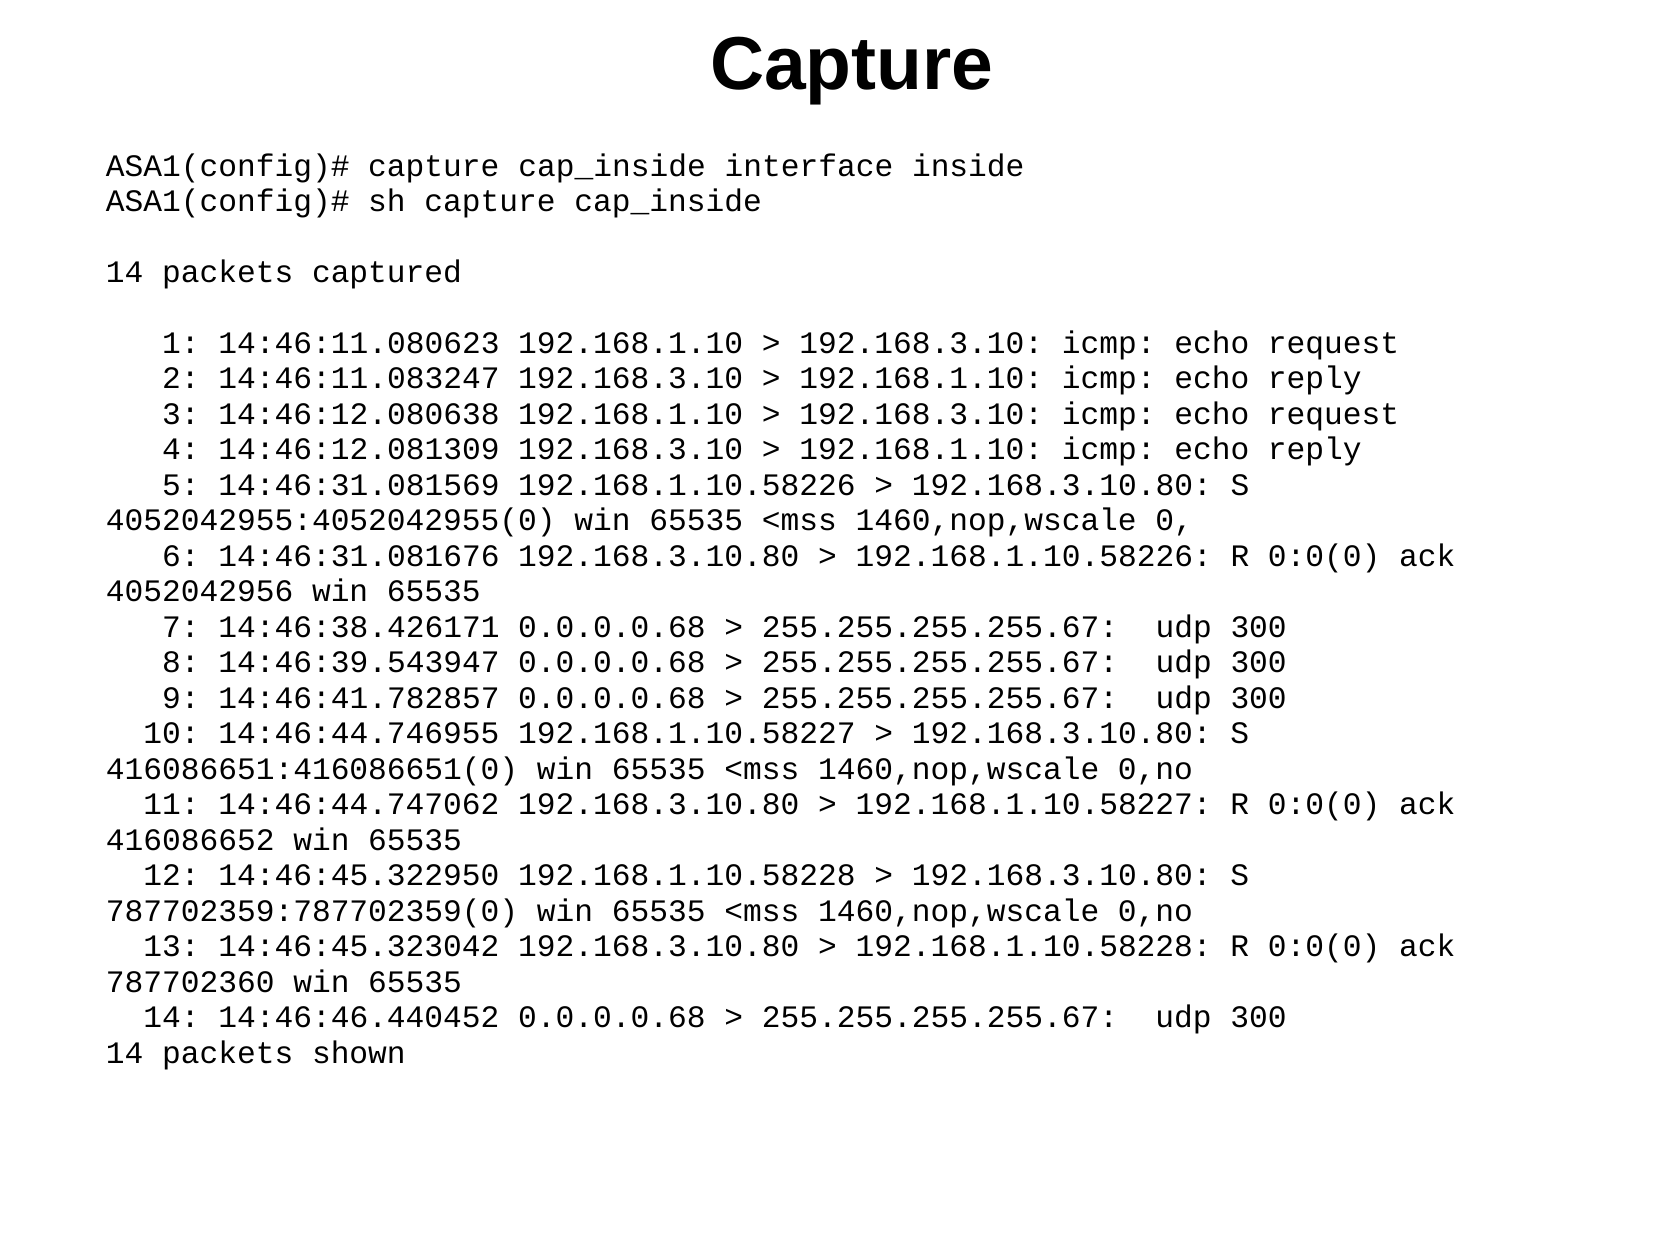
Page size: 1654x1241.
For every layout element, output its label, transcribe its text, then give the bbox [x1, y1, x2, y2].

list ASA1(config)# capture cap_inside interface inside ASA1(config)# sh capture cap_inside 14 packets captured 1: 14:46:11.080623 192.168.1.10 > 192.168.3.10: icmp: echo request 2: 14:46:11.083247 192.168.3.10 > 192.168.1.10: icmp: echo reply 3: 14:46:12.080638 192.168.1.10 > 192.168.3.10: icmp: echo request 4: 14:46:12.081309 192.168.3.10 > 192.168.1.10: icmp: echo reply 5: 14:46:31.081569 192.168.1.10.58226 > 192.168.3.10.80: S 4052042955:4052042955(0) win 65535 <mss 1460,nop,wscale 0, 6: 14:46:31.081676 192.168.3.10.80 > 192.168.1.10.58226: R 0:0(0) ack 4052042956 win 65535 7: 14:46:38.426171 0.0.0.0.68 > 255.255.255.255.67: udp 300 8: 14:46:39.543947 0.0.0.0.68 > 255.255.255.255.67: udp 300 9: 14:46:41.782857 0.0.0.0.68 > 255.255.255.255.67: udp 300 10: 14:46:44.746955 192.168.1.10.58227 > 192.168.3.10.80: S 416086651:416086651(0) win 65535 <mss 1460,nop,wscale 0,no 11: 14:46:44.747062 192.168.3.10.80 > 192.168.1.10.58227: R 0:0(0) ack 416086652 win 65535 12: 14:46:45.322950 192.168.1.10.58228 > 192.168.3.10.80: S 787702359:787702359(0) win 65535 <mss 1460,nop,wscale 0,no 13: 14:46:45.323042 192.168.3.10.80 > 192.168.1.10.58228: R 0:0(0) ack 787702360 win 65535 14: 14:46:46.440452 0.0.0.0.68 > 255.255.255.255.67: udp 300 14 packets shown [105, 150, 1548, 1163]
text_box Capture [64, 37, 1613, 113]
